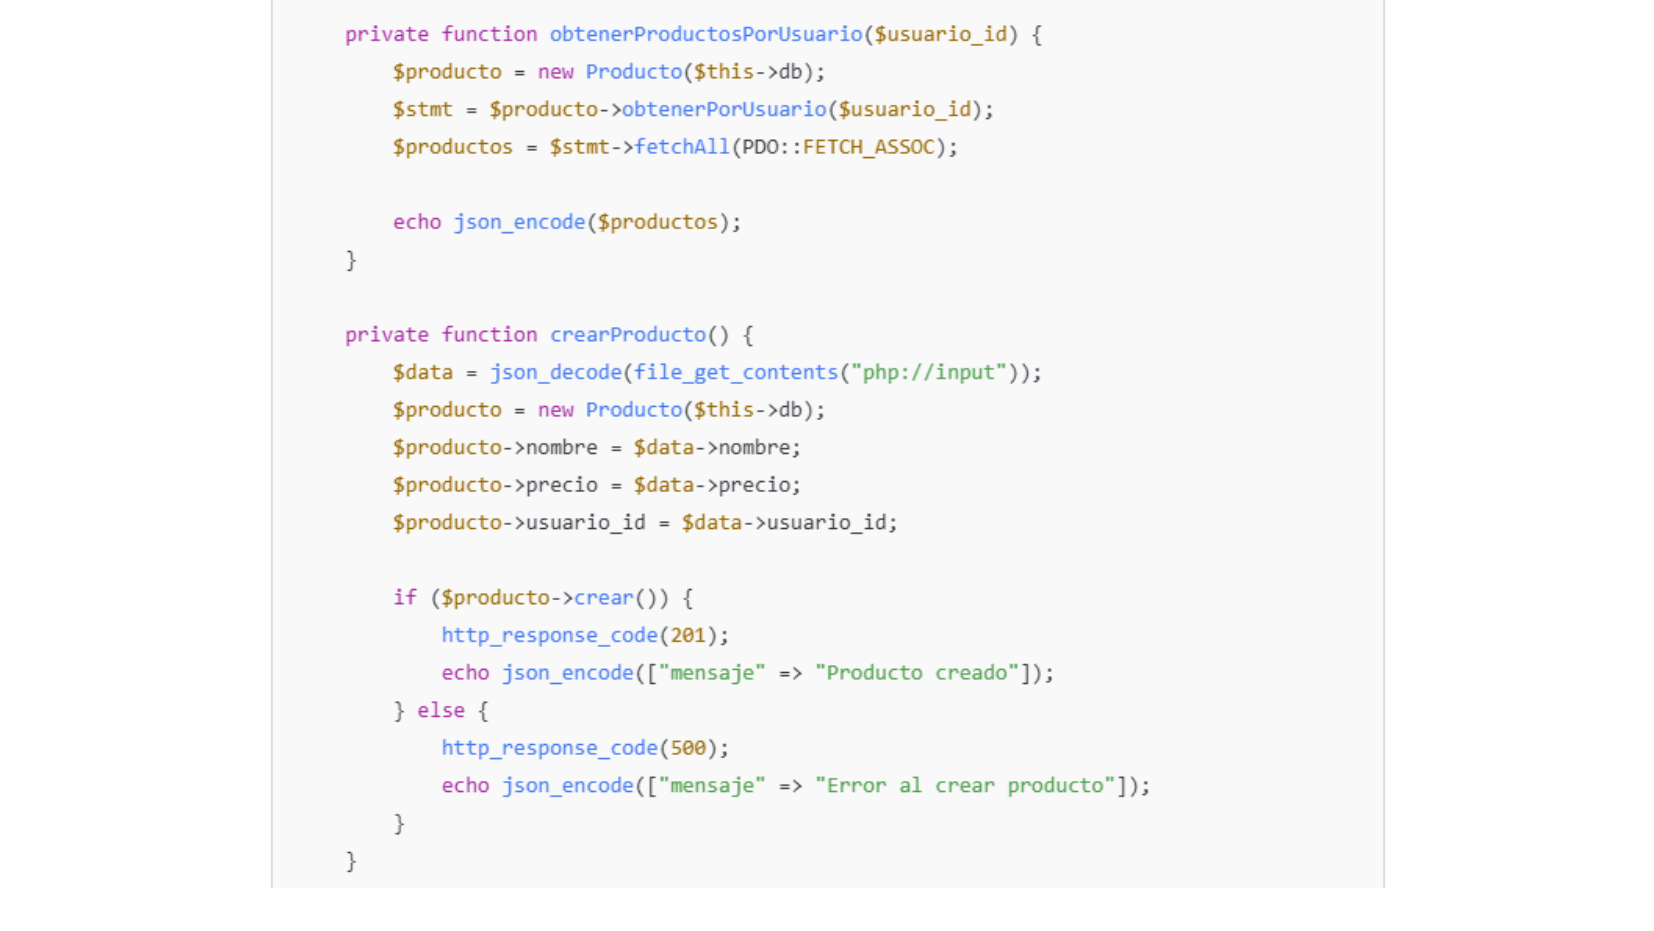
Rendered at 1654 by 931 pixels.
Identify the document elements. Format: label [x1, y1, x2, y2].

picture [237, 0, 1418, 888]
